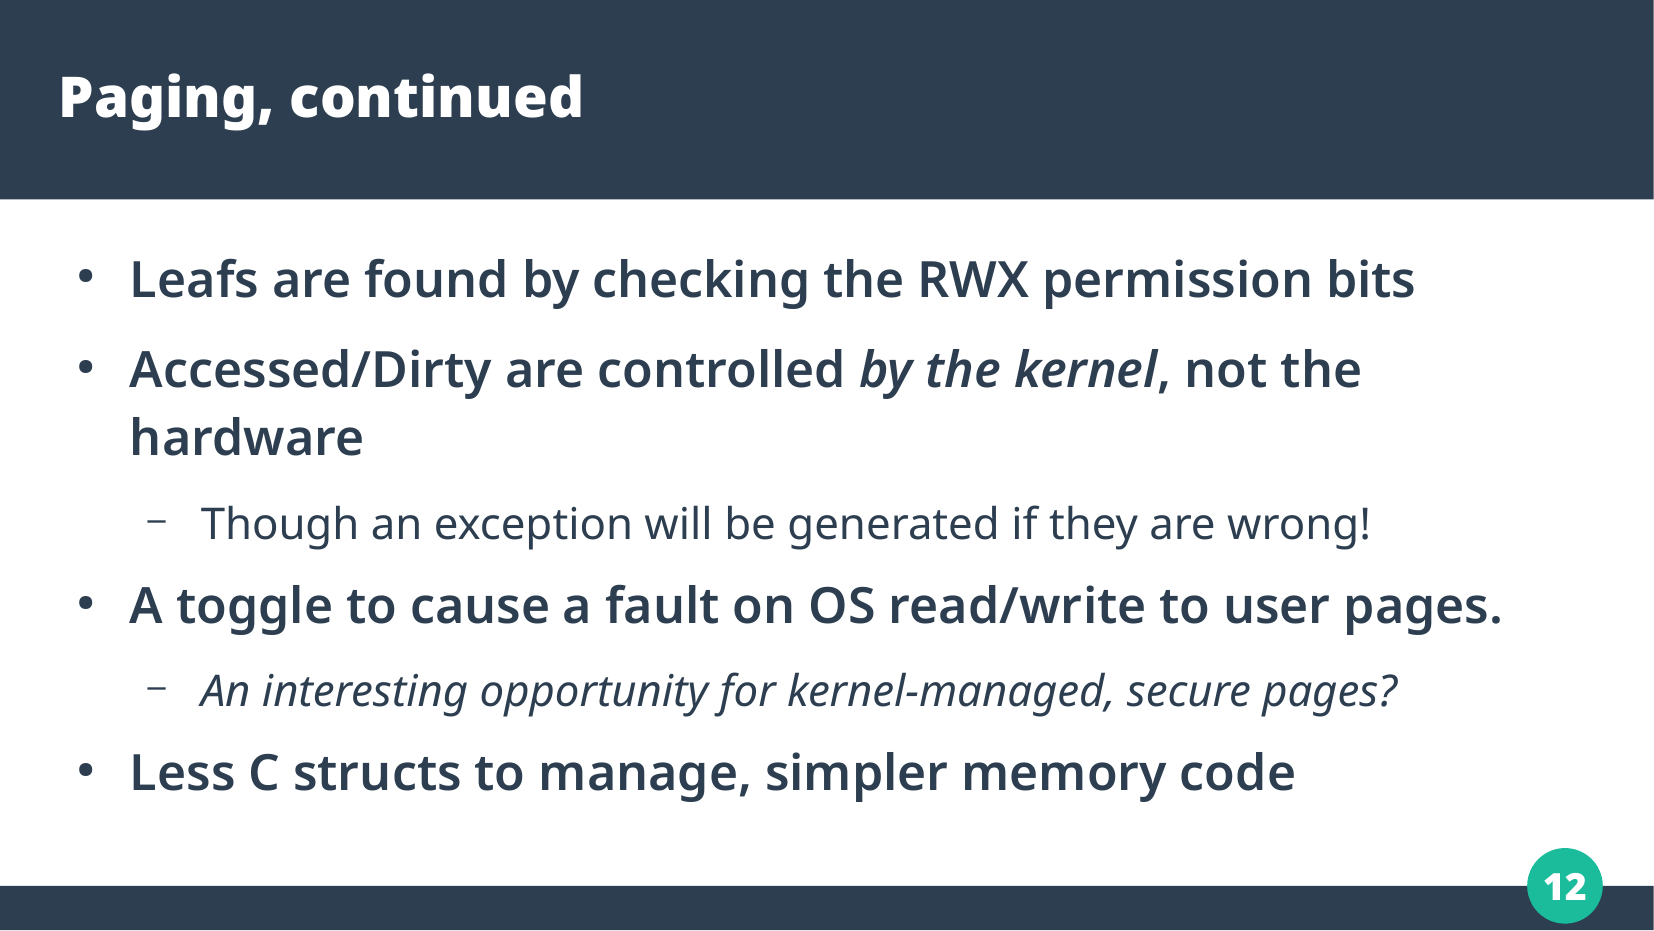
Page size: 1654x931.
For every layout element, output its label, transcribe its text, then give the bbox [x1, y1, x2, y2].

list Leafs are found by checking the RWX permission bits Accessed/Dirty are controlled by the kernel, not the hardware Though an exception will be generated if they are wrong! A toggle to cause a fault on OS read/write to user pages. An interesting opportunity for kernel-managed, secure pages? Less C structs to manage, simpler memory code [59, 243, 1595, 864]
title Paging, continued [59, 37, 1595, 156]
